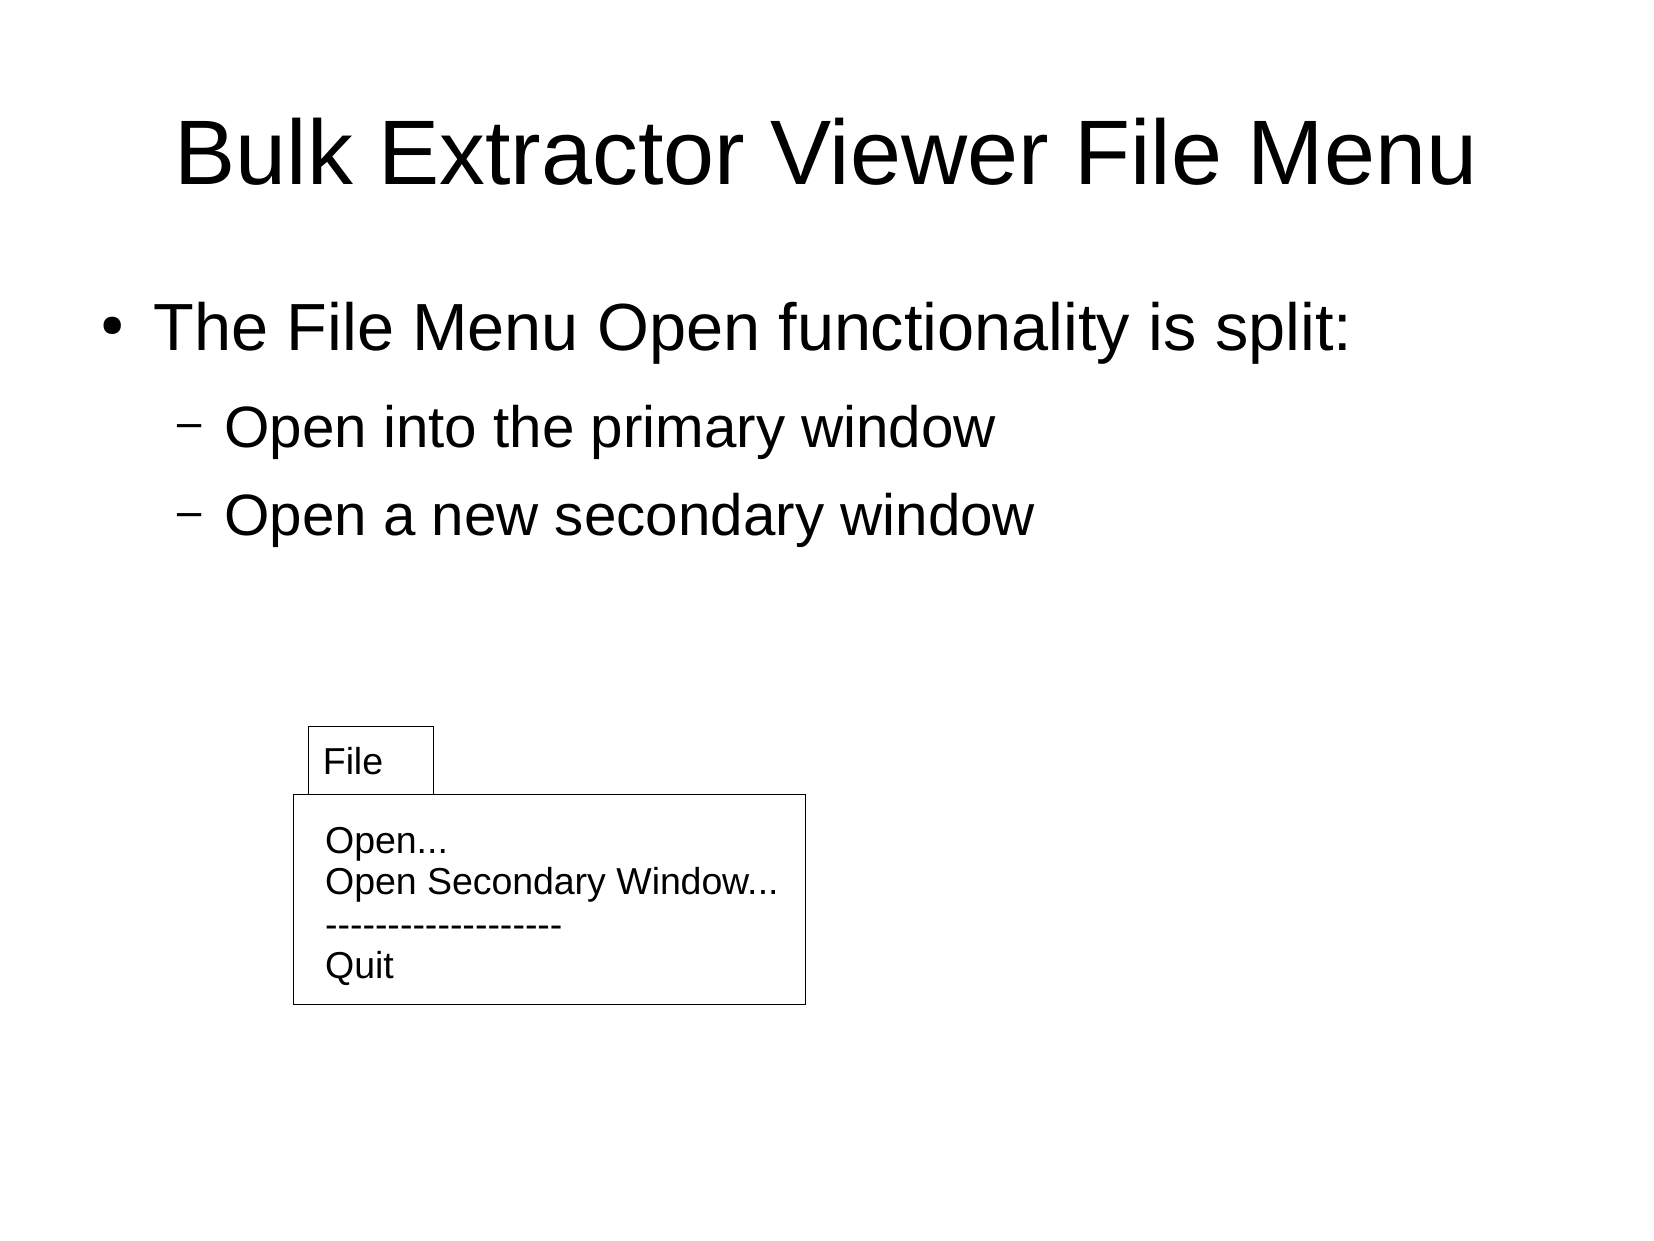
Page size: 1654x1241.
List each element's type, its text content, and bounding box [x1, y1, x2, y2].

title Bulk Extractor Viewer File Menu [82, 49, 1571, 257]
list The File Menu Open functionality is split: Open into the primary window Open a new secondary window [82, 290, 1571, 1094]
